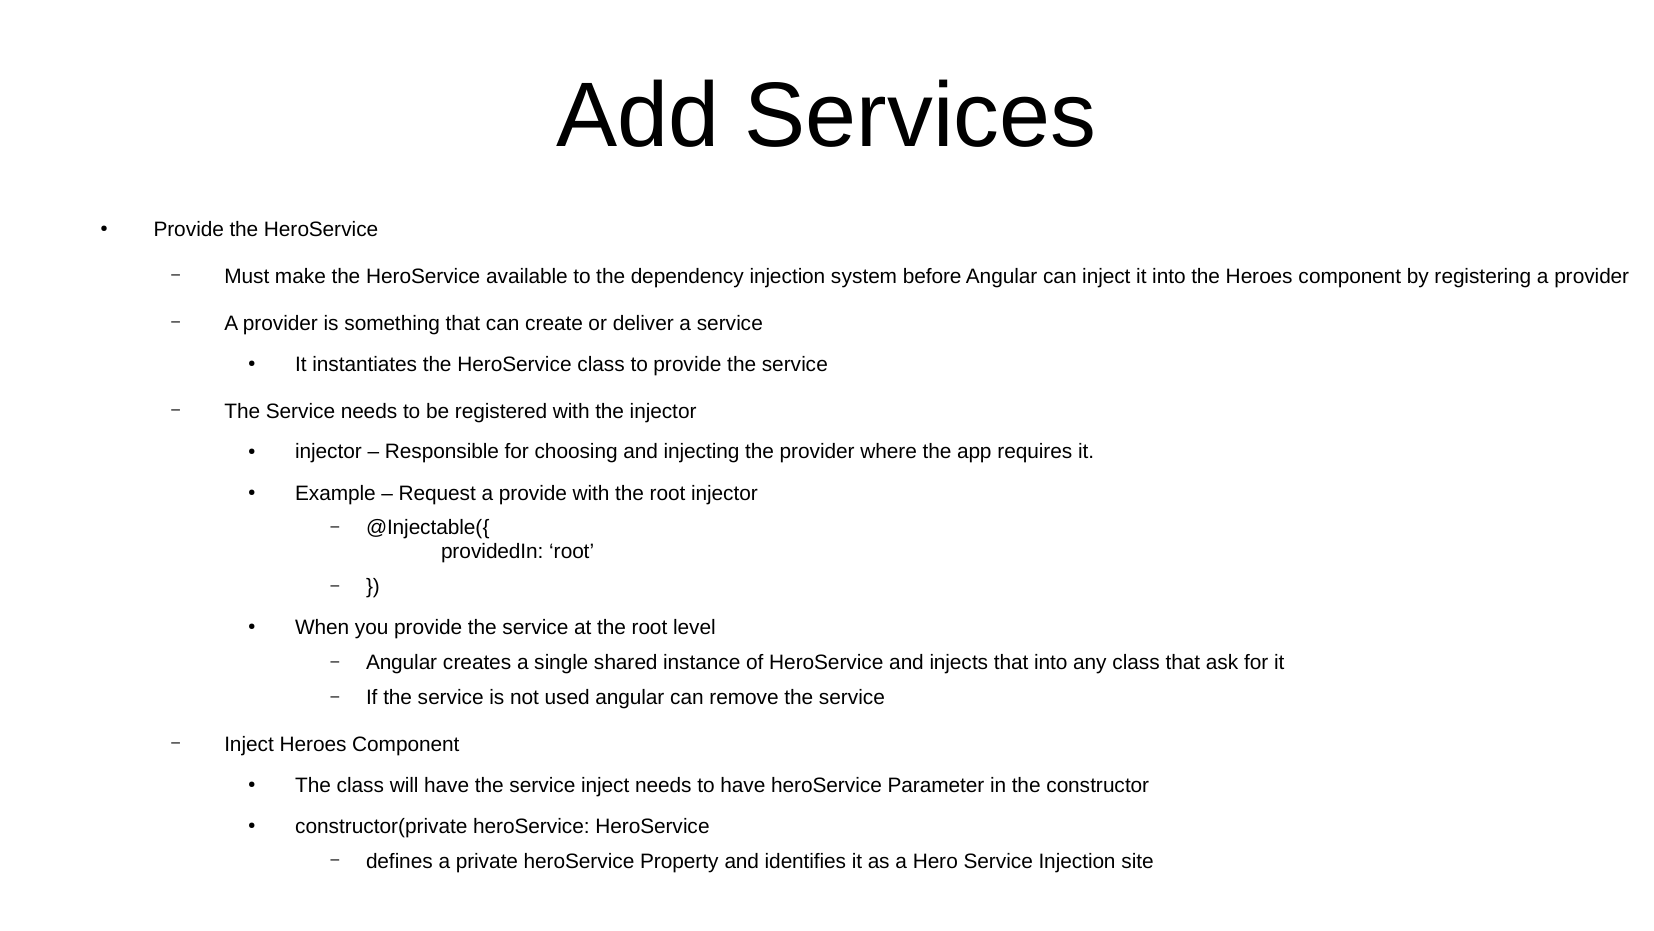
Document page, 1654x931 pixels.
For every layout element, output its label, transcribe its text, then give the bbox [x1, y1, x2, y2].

title Add Services [82, 37, 1571, 193]
list Provide the HeroService Must make the HeroService available to the dependency injection system before Angular can inject it into the Heroes component by registering a provider A provider is something that can create or deliver a service It instantiates the HeroService class to provide the service The Service needs to be registered with the injector injector – Responsible for choosing and injecting the provider where the app requires it. Example – Request a provide with the root injector @Injectable({ providedIn: ‘root’ }) When you provide the service at the root level Angular creates a single shared instance of HeroService and injects that into any class that ask for it If the service is not used angular can remove the service Inject Heroes Component The class will have the service inject needs to have heroService Parameter in the constructor constructor(private heroService: HeroService defines a private heroService Property and identifies it as a Hero Service Injection site [82, 217, 1636, 916]
